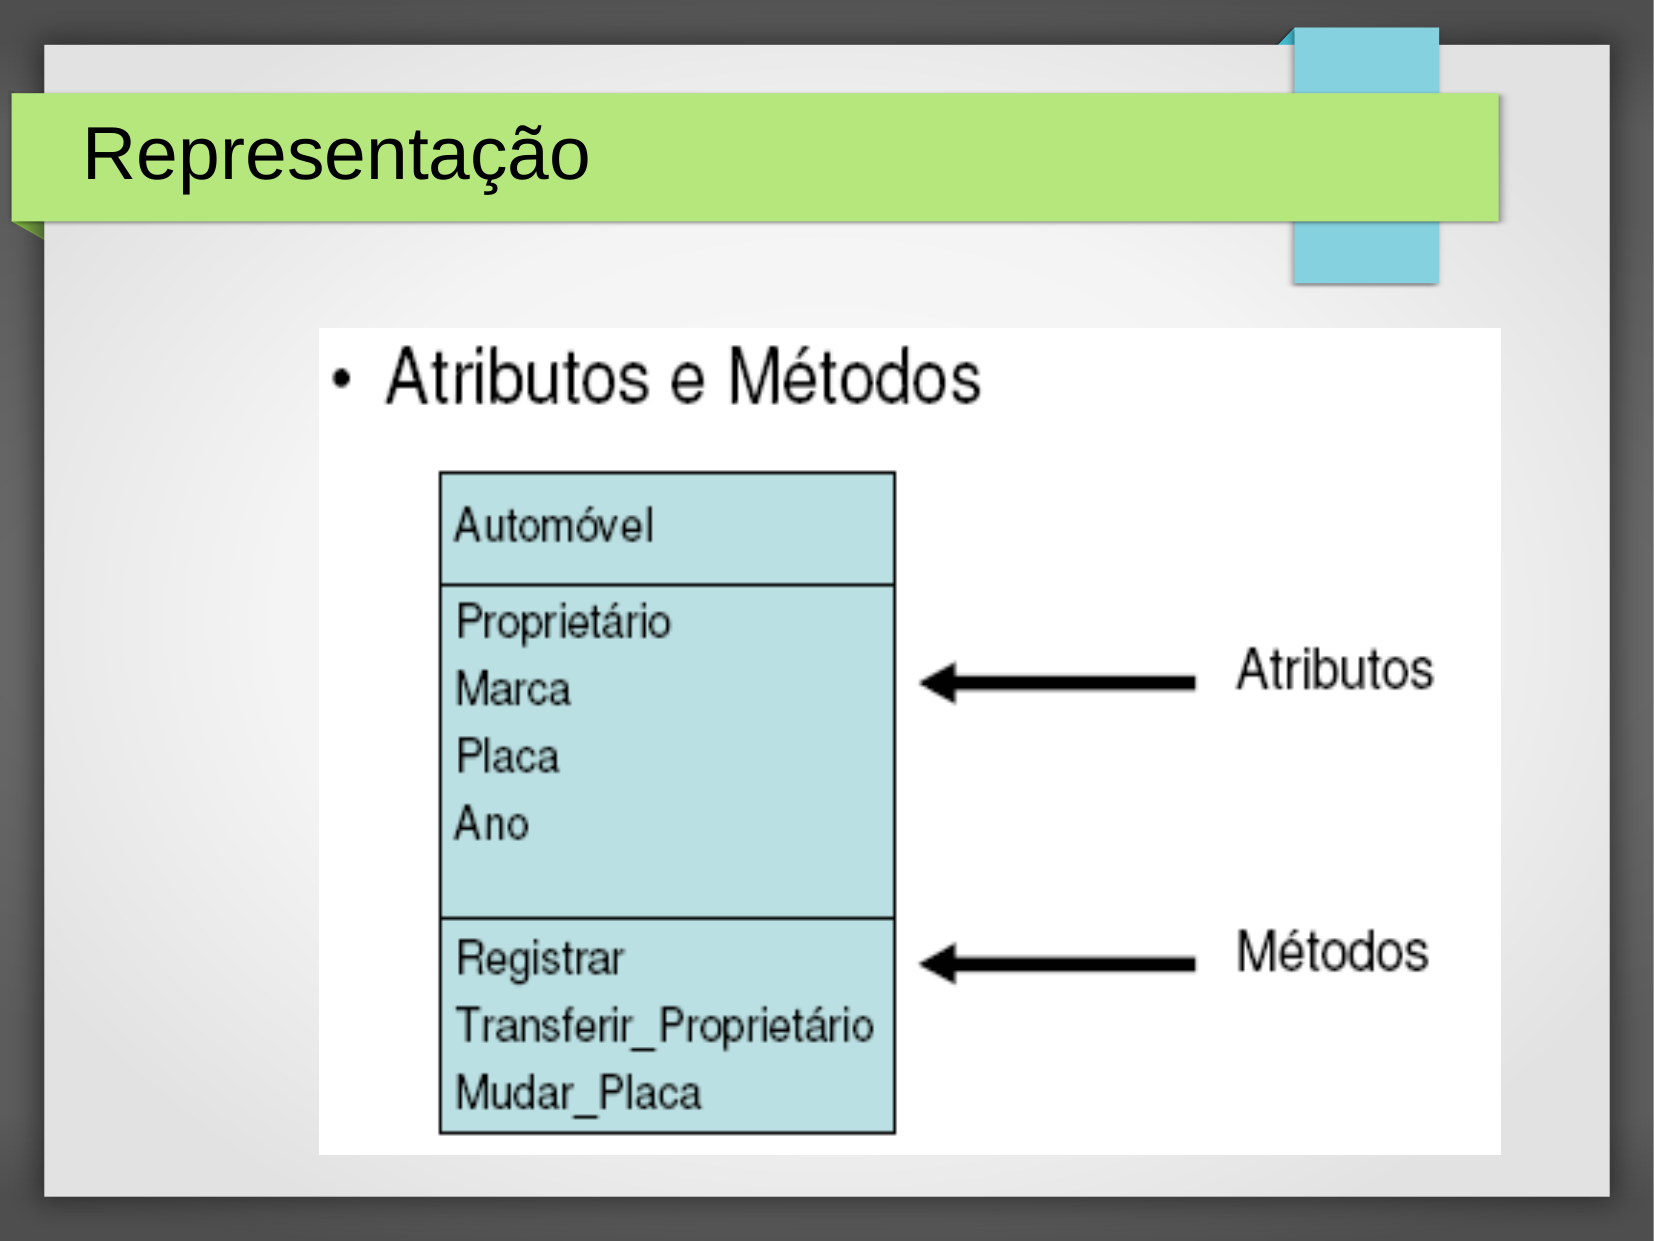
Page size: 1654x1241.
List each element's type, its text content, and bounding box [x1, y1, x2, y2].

picture [0, 0, 1654, 1241]
title Representação [82, 94, 1264, 213]
